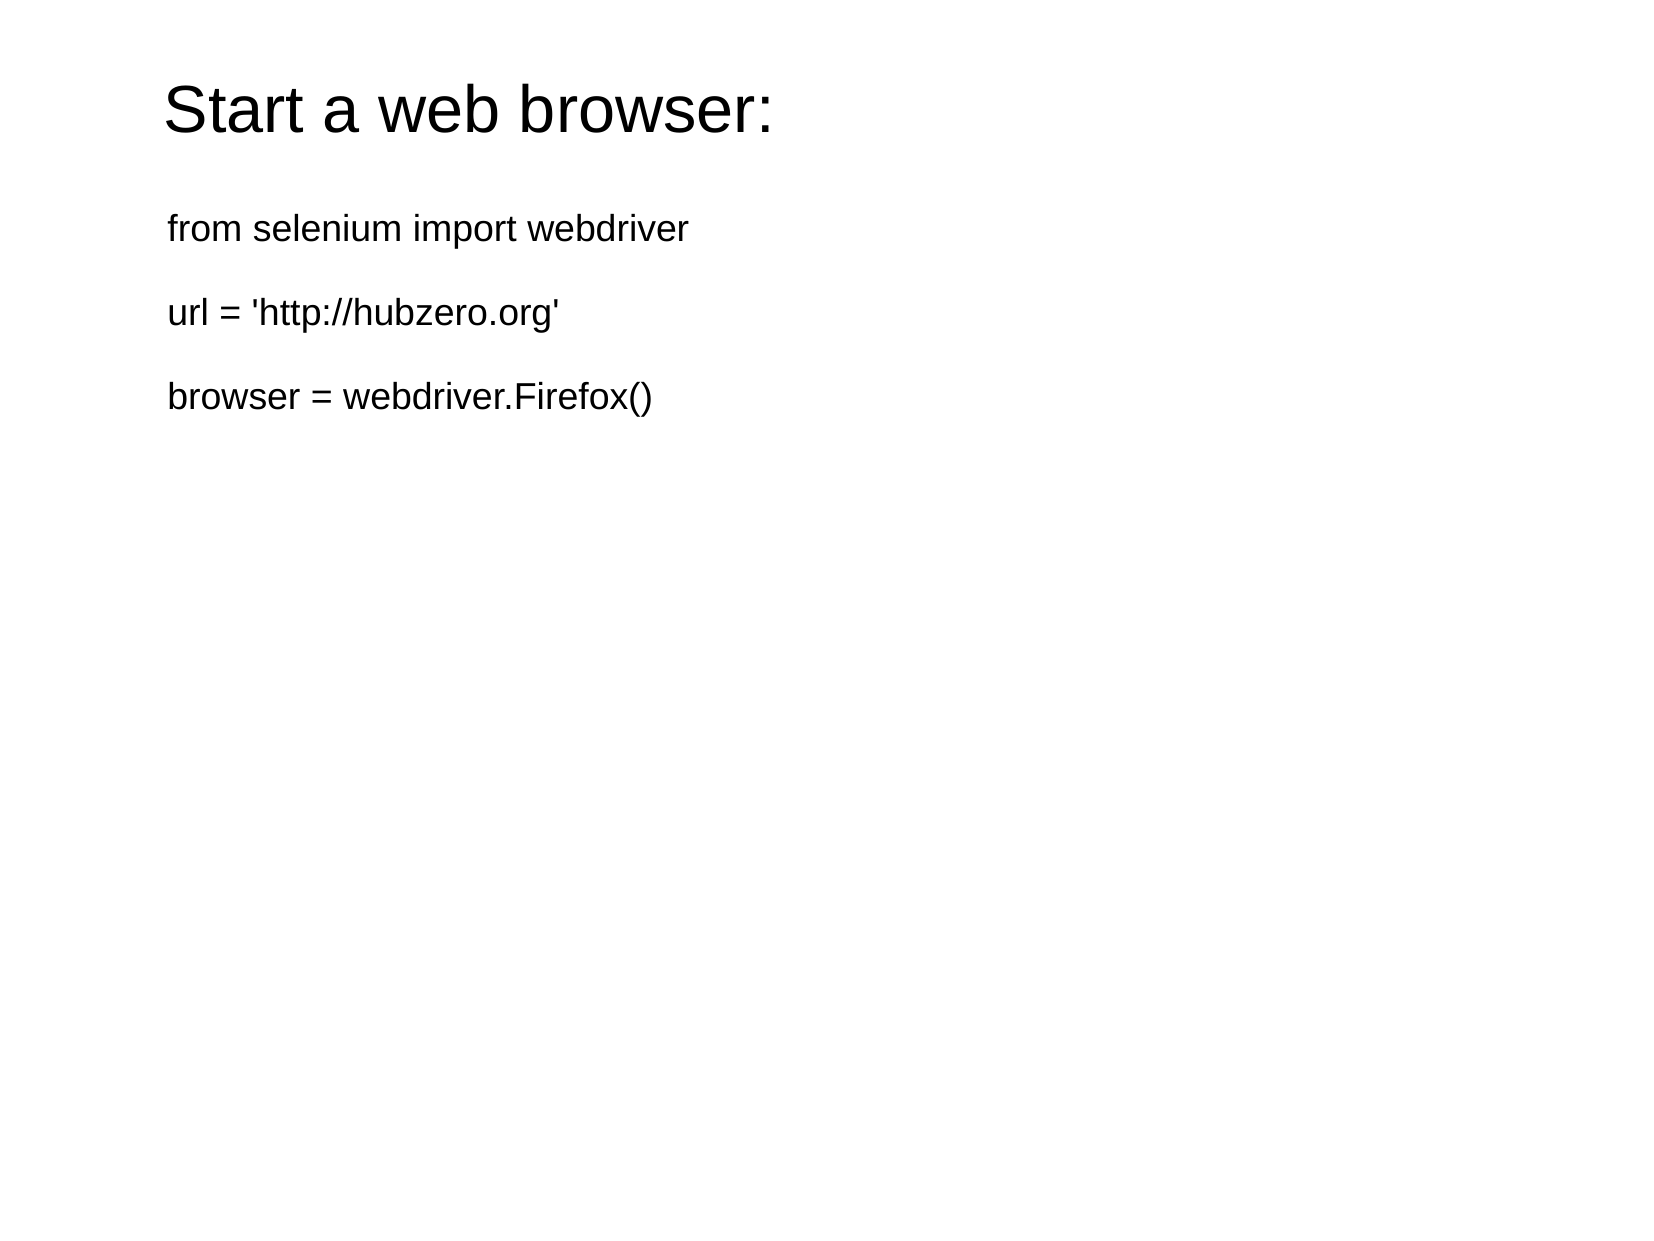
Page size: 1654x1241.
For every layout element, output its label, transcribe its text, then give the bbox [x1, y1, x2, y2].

text_box from selenium import webdriver url = 'http://hubzero.org' browser = webdriver.Firefox() [152, 200, 903, 426]
text_box Start a web browser: [149, 64, 792, 155]
